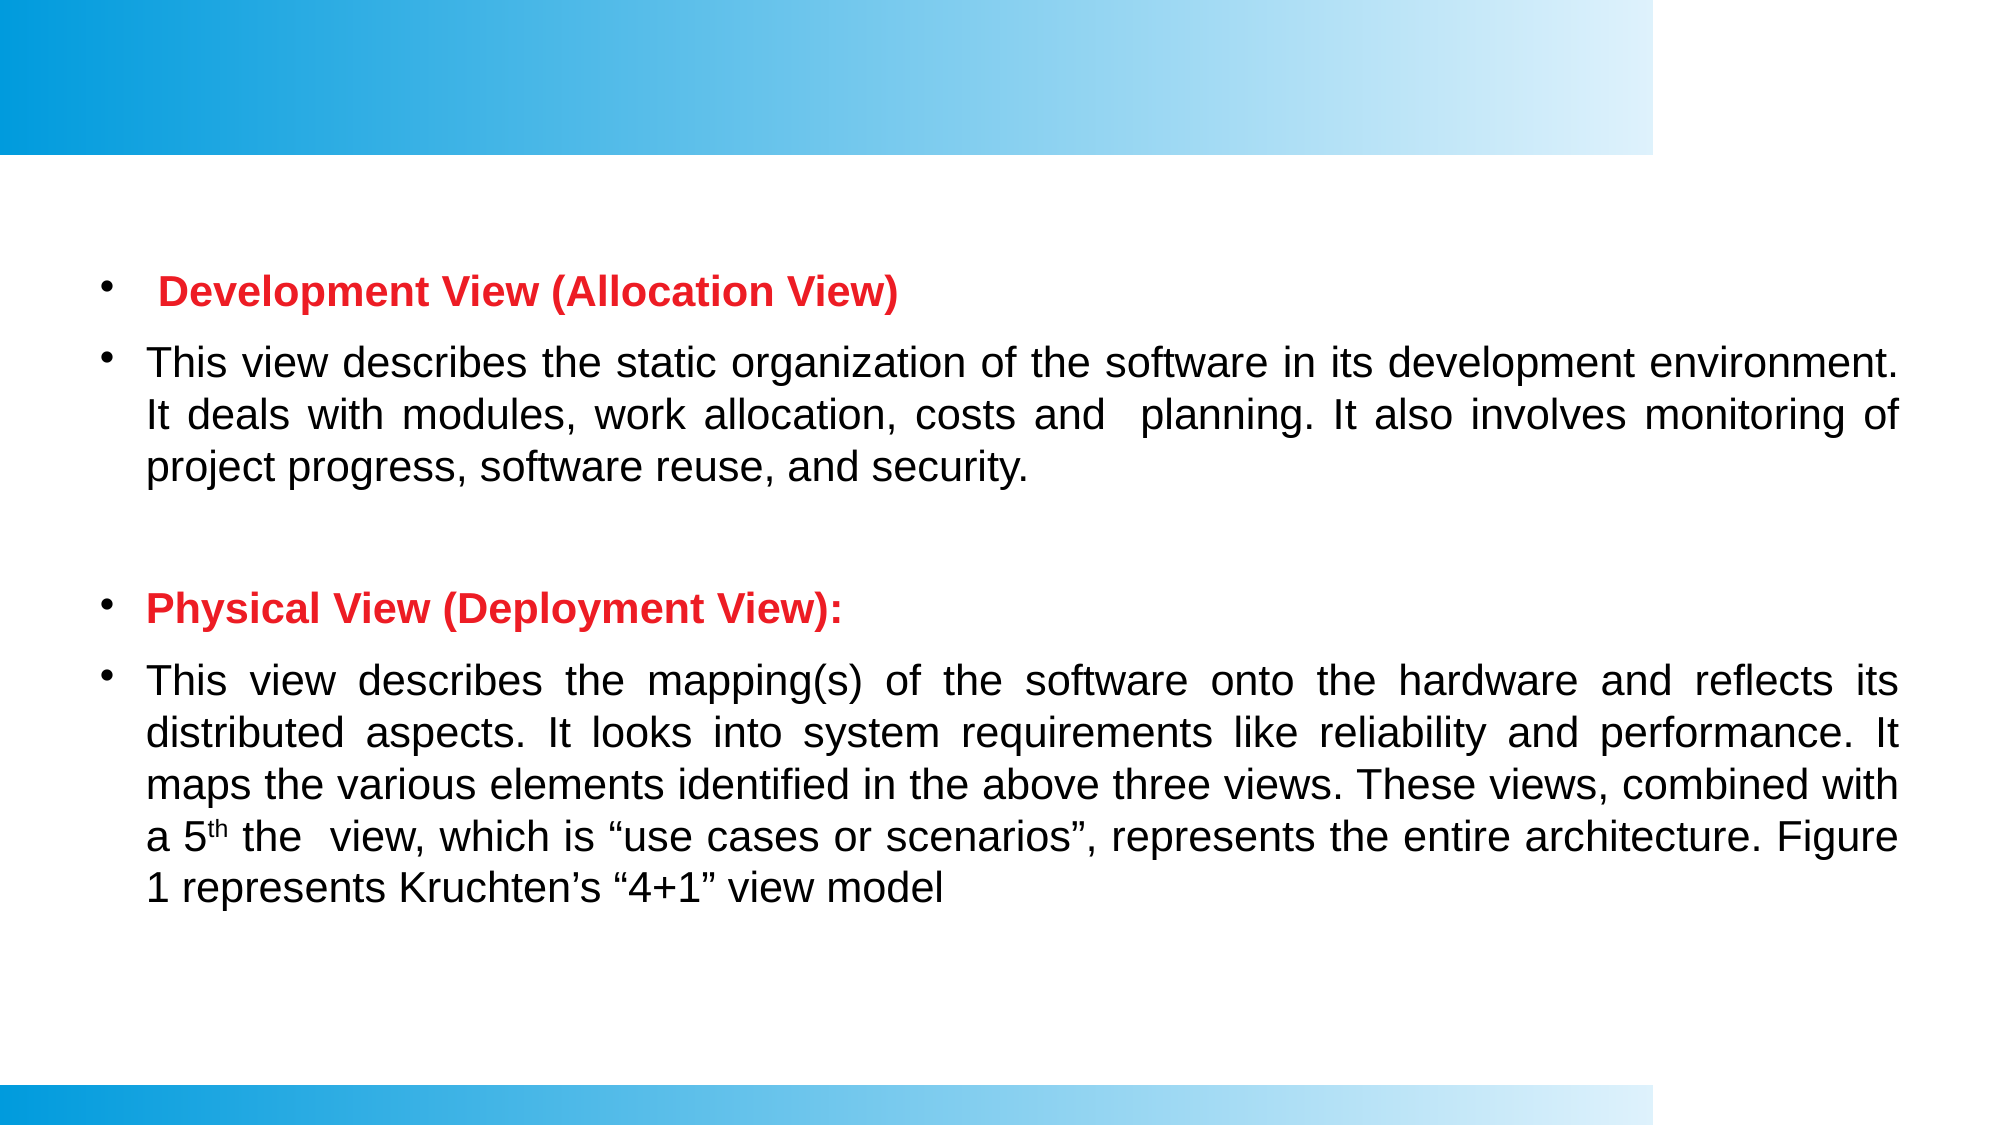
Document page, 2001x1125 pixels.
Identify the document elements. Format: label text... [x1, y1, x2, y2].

list Development View (Allocation View) This view describes the static organization of the software in its development environment. It deals with modules, work allocation, costs and planning. It also involves monitoring of project progress, software reuse, and security. Physical View (Deployment View): This view describes the mapping(s) of the software onto the hardware and reflects its distributed aspects. It looks into system requirements like reliability and performance. It maps the various elements identified in the above three views. These views, combined with a 5th the view, which is “use cases or scenarios”, represents the entire architecture. Figure 1 represents Kruchten’s “4+1” view model [99, 263, 1900, 916]
